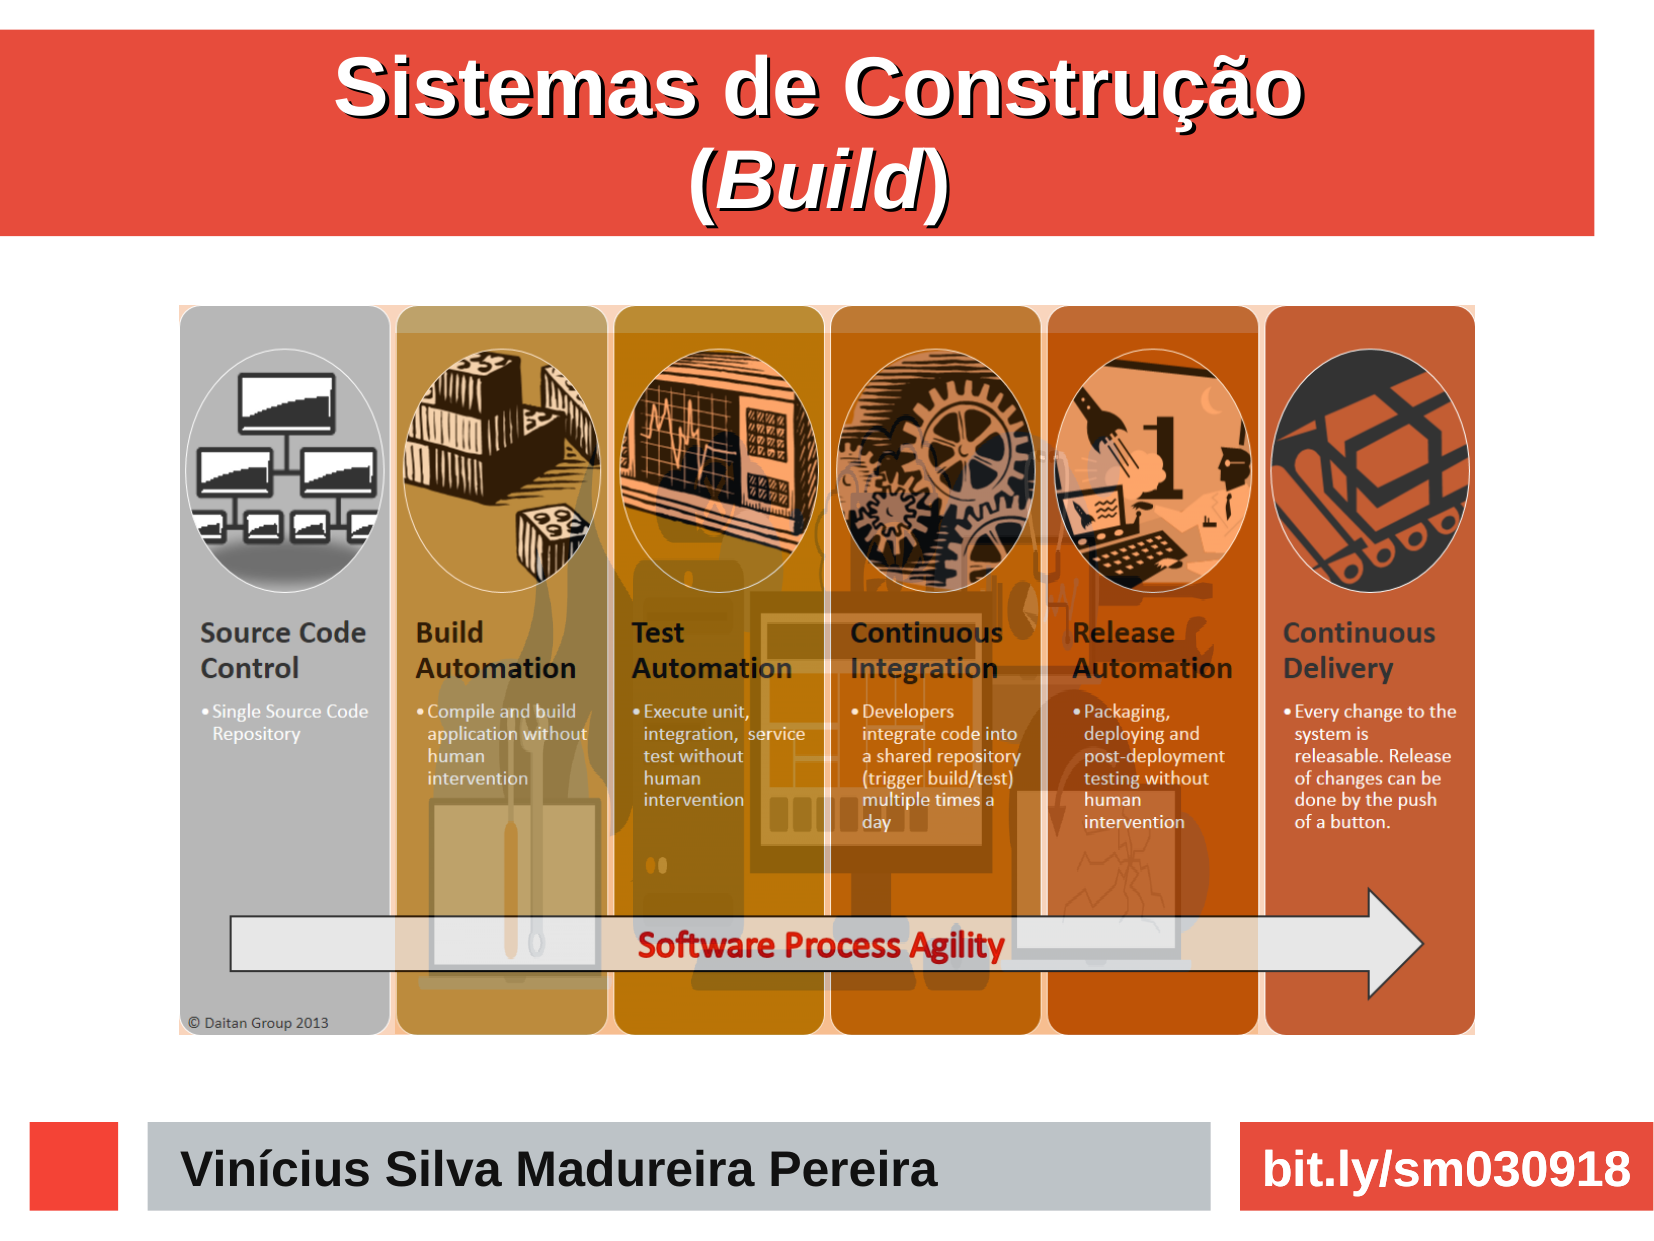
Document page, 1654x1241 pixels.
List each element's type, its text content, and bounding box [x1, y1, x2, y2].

text_box bit.ly/sm030918 [1228, 1133, 1654, 1205]
picture [179, 305, 1475, 1035]
text_box Vinícius Silva Madureira Pereira [165, 1133, 1170, 1205]
title Sistemas de Construção (Build) [333, 0, 1320, 226]
